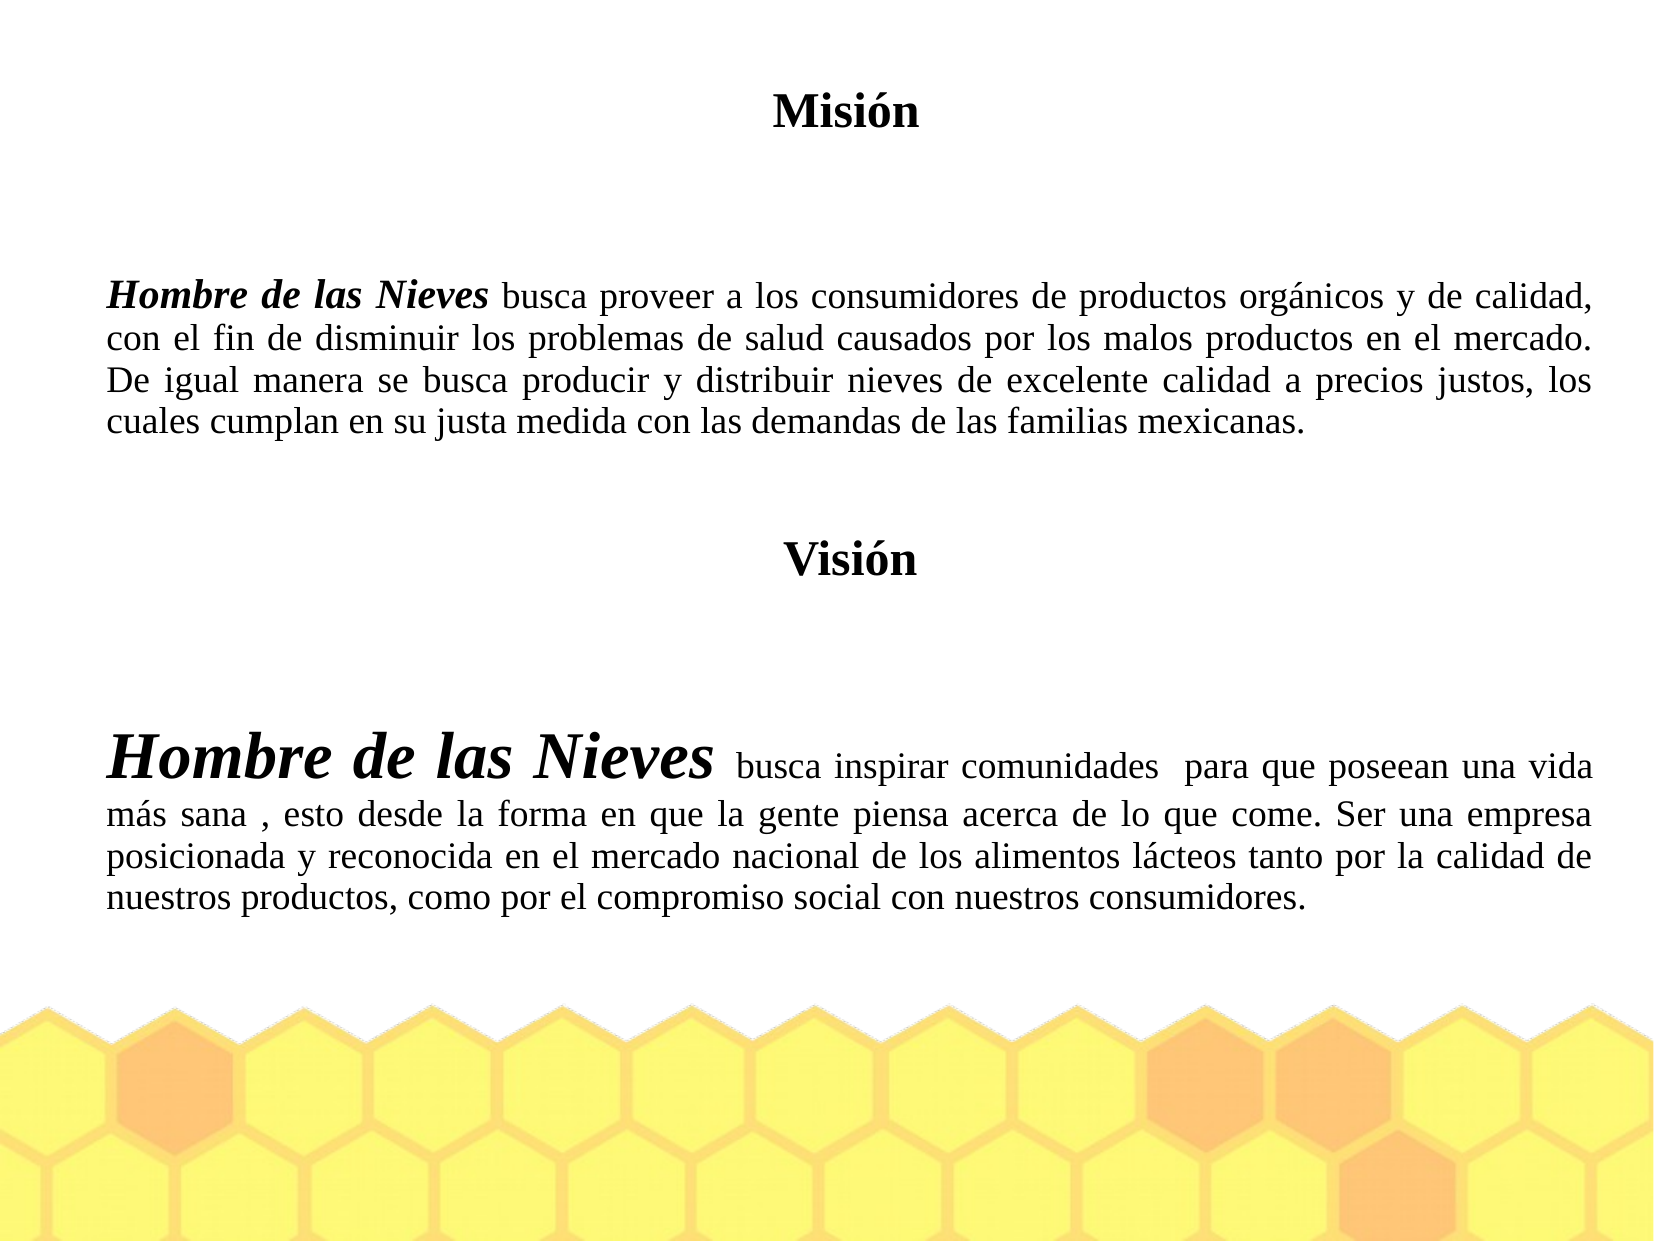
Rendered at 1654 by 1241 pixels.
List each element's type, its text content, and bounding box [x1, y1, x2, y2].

list Misión Hombre de las Nieves busca proveer a los consumidores de productos orgánicos y de calidad, con el fin de disminuir los problemas de salud causados por los malos productos en el mercado. De igual manera se busca producir y distribuir nieves de excelente calidad a precios justos, los cuales cumplan en su justa medida con las demandas de las familias mexicanas. Visión Hombre de las Nieves busca inspirar comunidades para que poseean una vida más sana , esto desde la forma en que la gente piensa acerca de lo que come. Ser una empresa posicionada y reconocida en el mercado nacional de los alimentos lácteos tanto por la calidad de nuestros productos, como por el compromiso social con nuestros consumidores. [106, 82, 1595, 1004]
picture [0, 1001, 1654, 1241]
